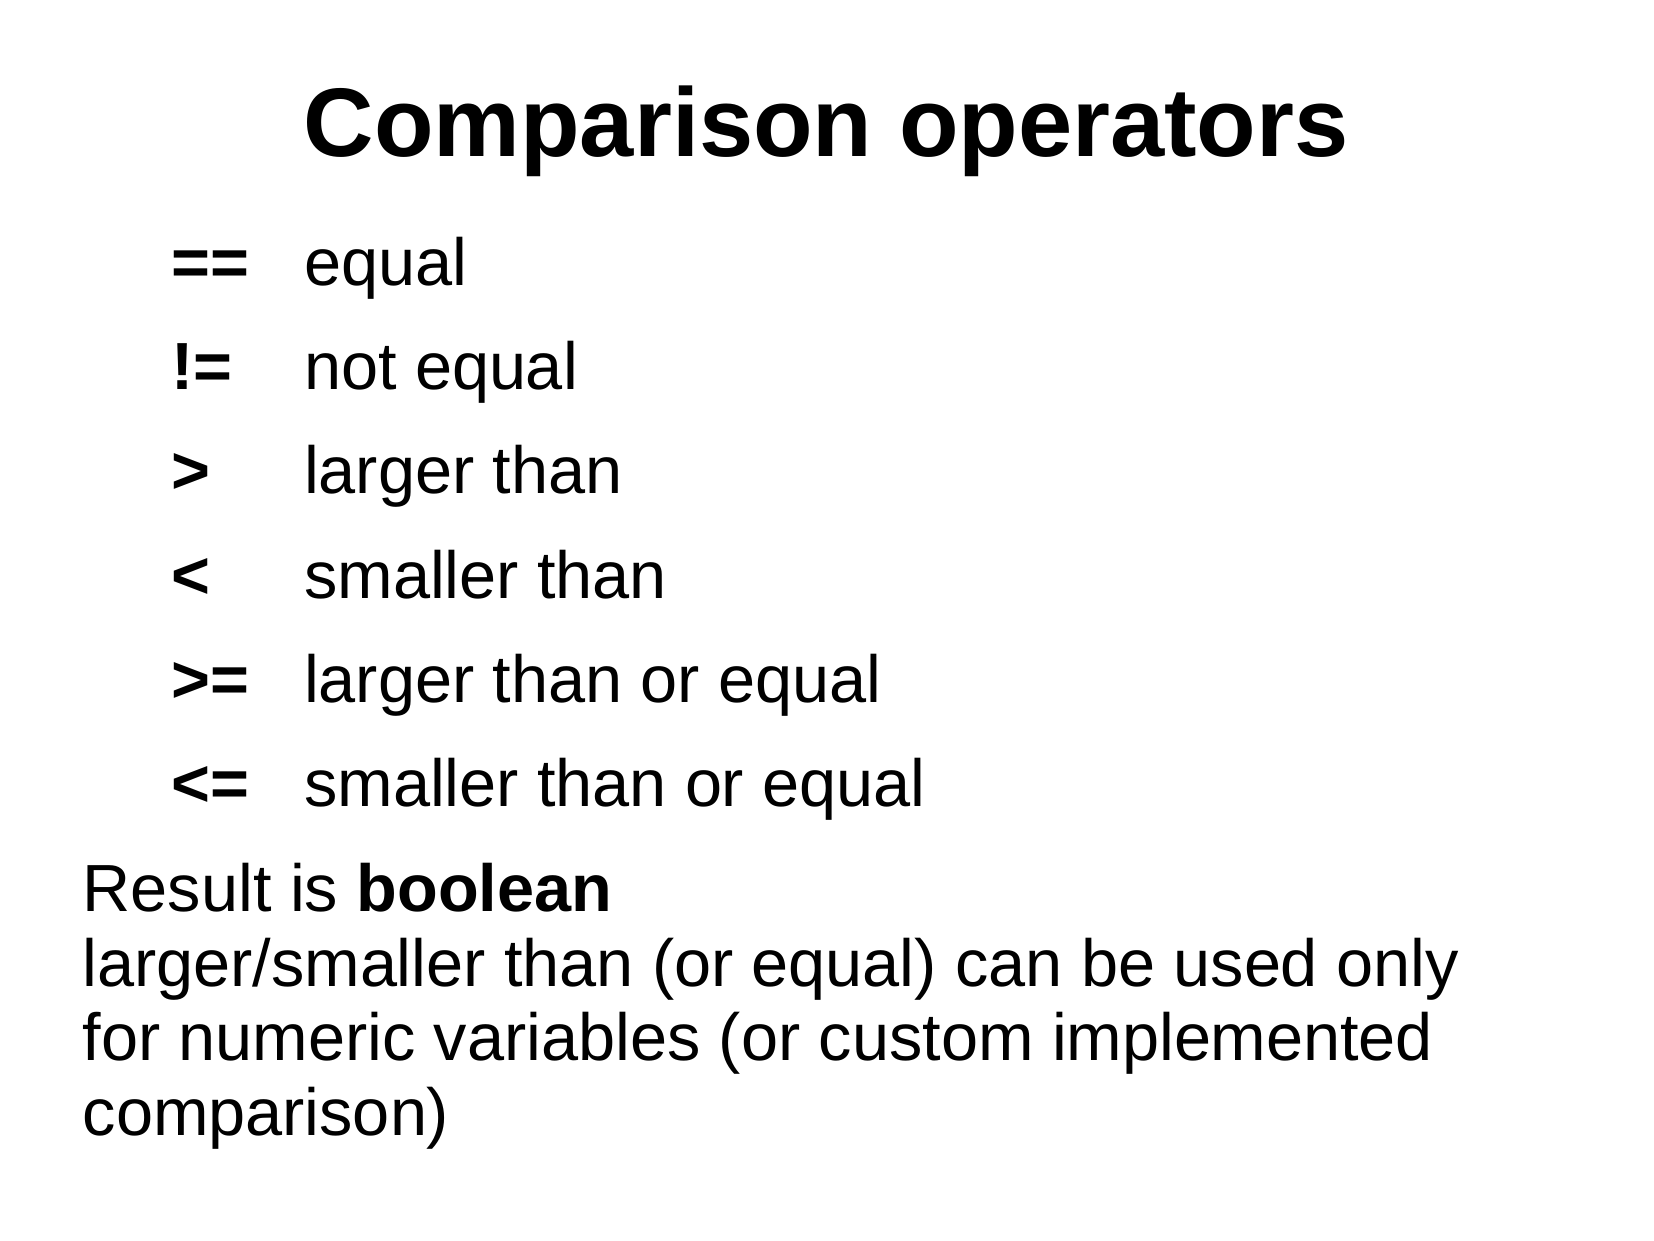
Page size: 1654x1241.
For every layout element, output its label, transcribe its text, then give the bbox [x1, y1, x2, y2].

title Comparison operators [82, 49, 1571, 196]
list == equal != not equal > larger than < smaller than >= larger than or equal <= smaller than or equal Result is boolean larger/smaller than (or equal) can be used only for numeric variables (or custom implemented comparison) [82, 225, 1538, 1186]
